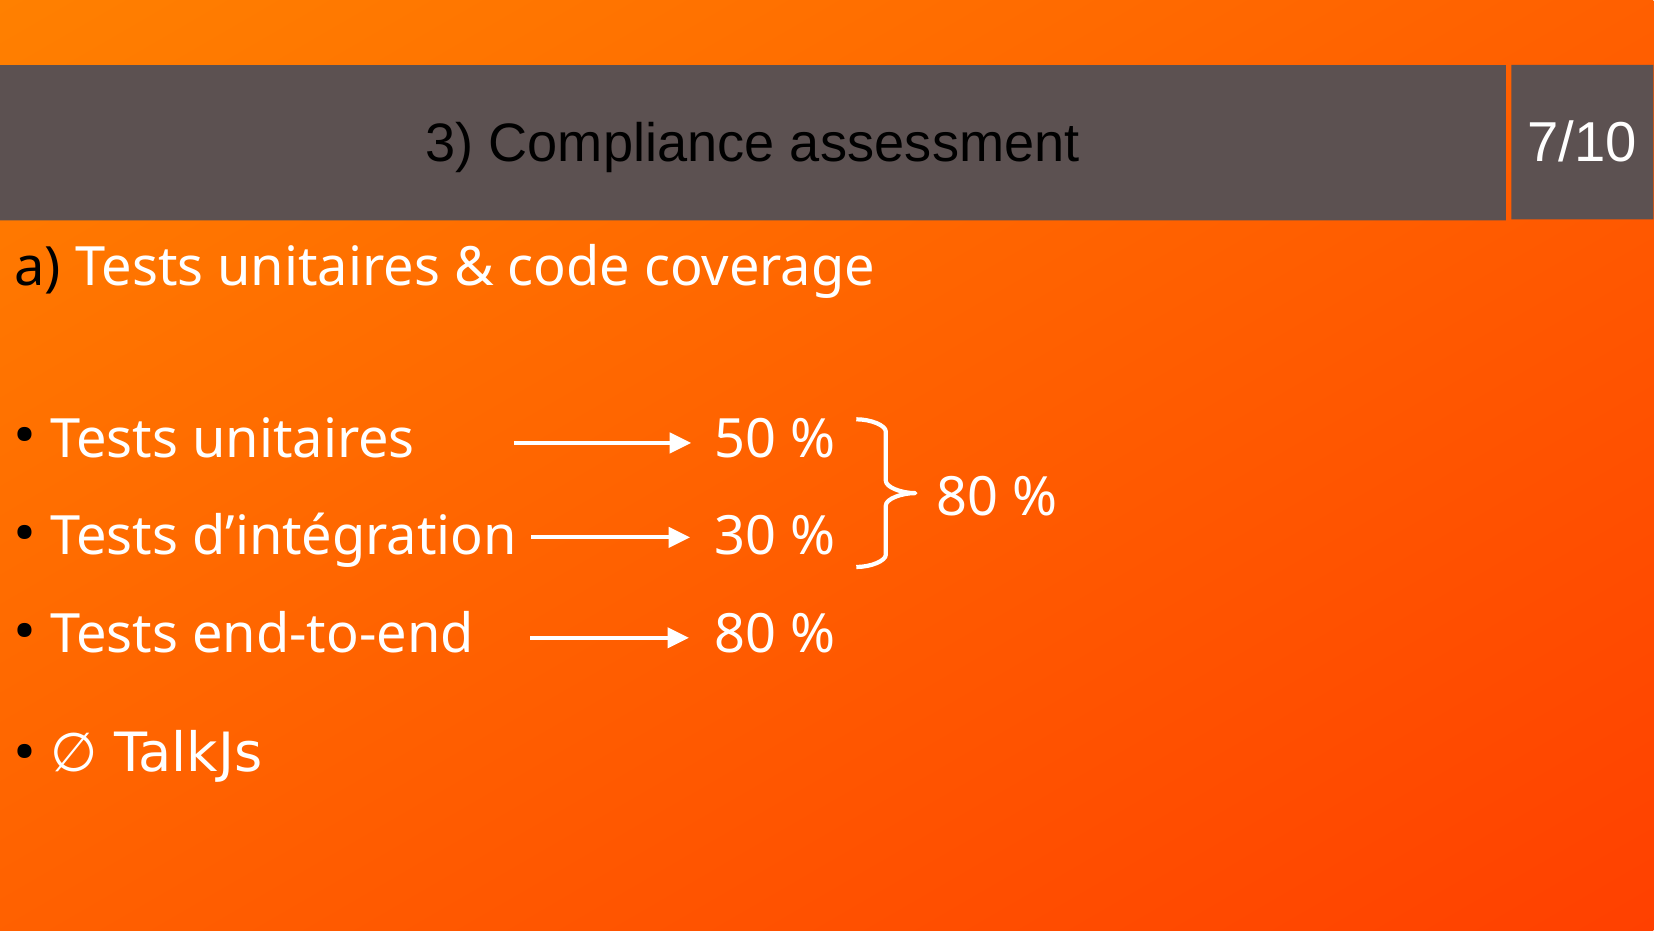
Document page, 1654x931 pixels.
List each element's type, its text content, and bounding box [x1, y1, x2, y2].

text_box 7/10 [1511, 64, 1654, 220]
title Compliance assessment [0, 65, 1506, 220]
text_box 80 % [915, 413, 1093, 577]
text_box Tests unitaires & code coverage Tests unitaires 50 % Tests d’intégration 30 % Tests end-to-end 80 % ∅ TalkJs [0, 220, 1654, 916]
